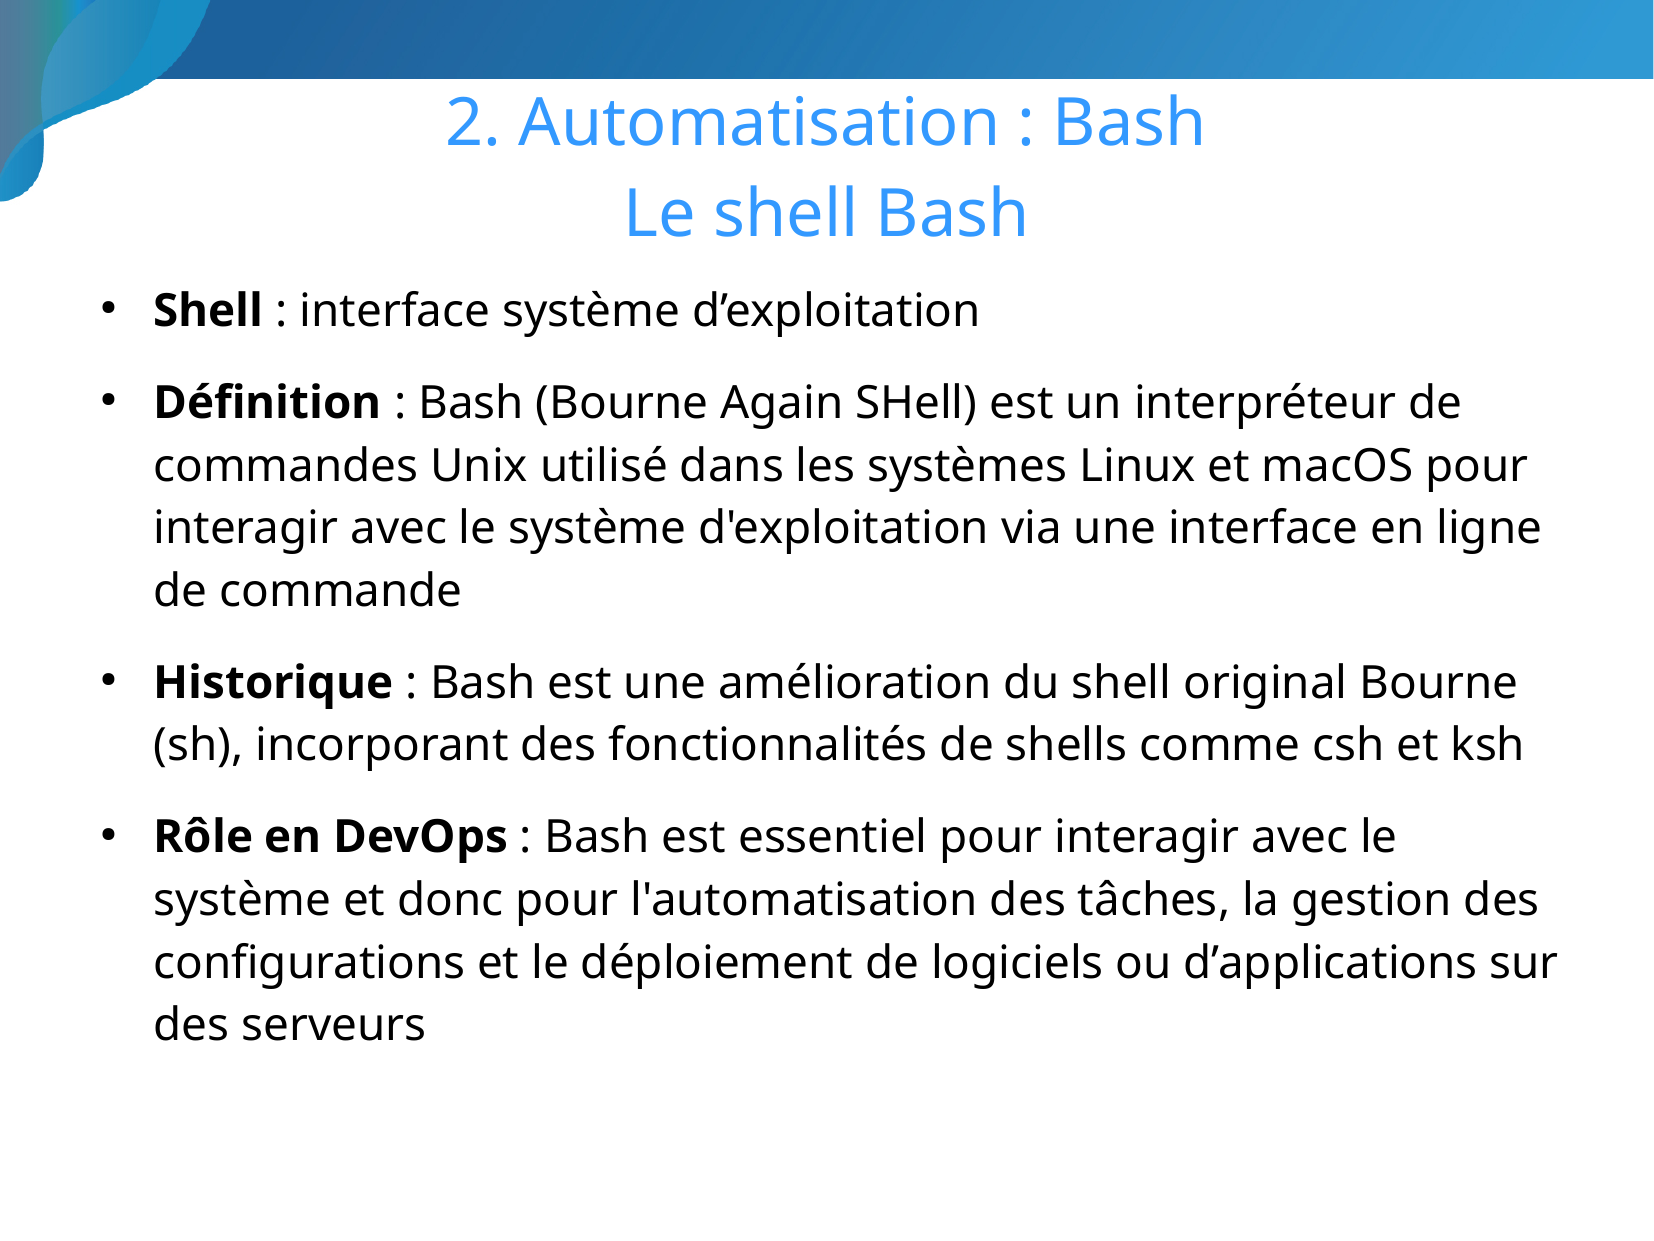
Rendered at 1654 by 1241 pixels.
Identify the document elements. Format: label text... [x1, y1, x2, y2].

list Shell : interface système d’exploitation Définition : Bash (Bourne Again SHell) est un interpréteur de commandes Unix utilisé dans les systèmes Linux et macOS pour interagir avec le système d'exploitation via une interface en ligne de commande Historique : Bash est une amélioration du shell original Bourne (sh), incorporant des fonctionnalités de shells comme csh et ksh Rôle en DevOps : Bash est essentiel pour interagir avec le système et donc pour l'automatisation des tâches, la gestion des configurations et le déploiement de logiciels ou d’applications sur des serveurs [82, 301, 1571, 1030]
picture [0, 0, 1654, 1241]
title 2. Automatisation : Bash Le shell Bash [82, 68, 1571, 261]
